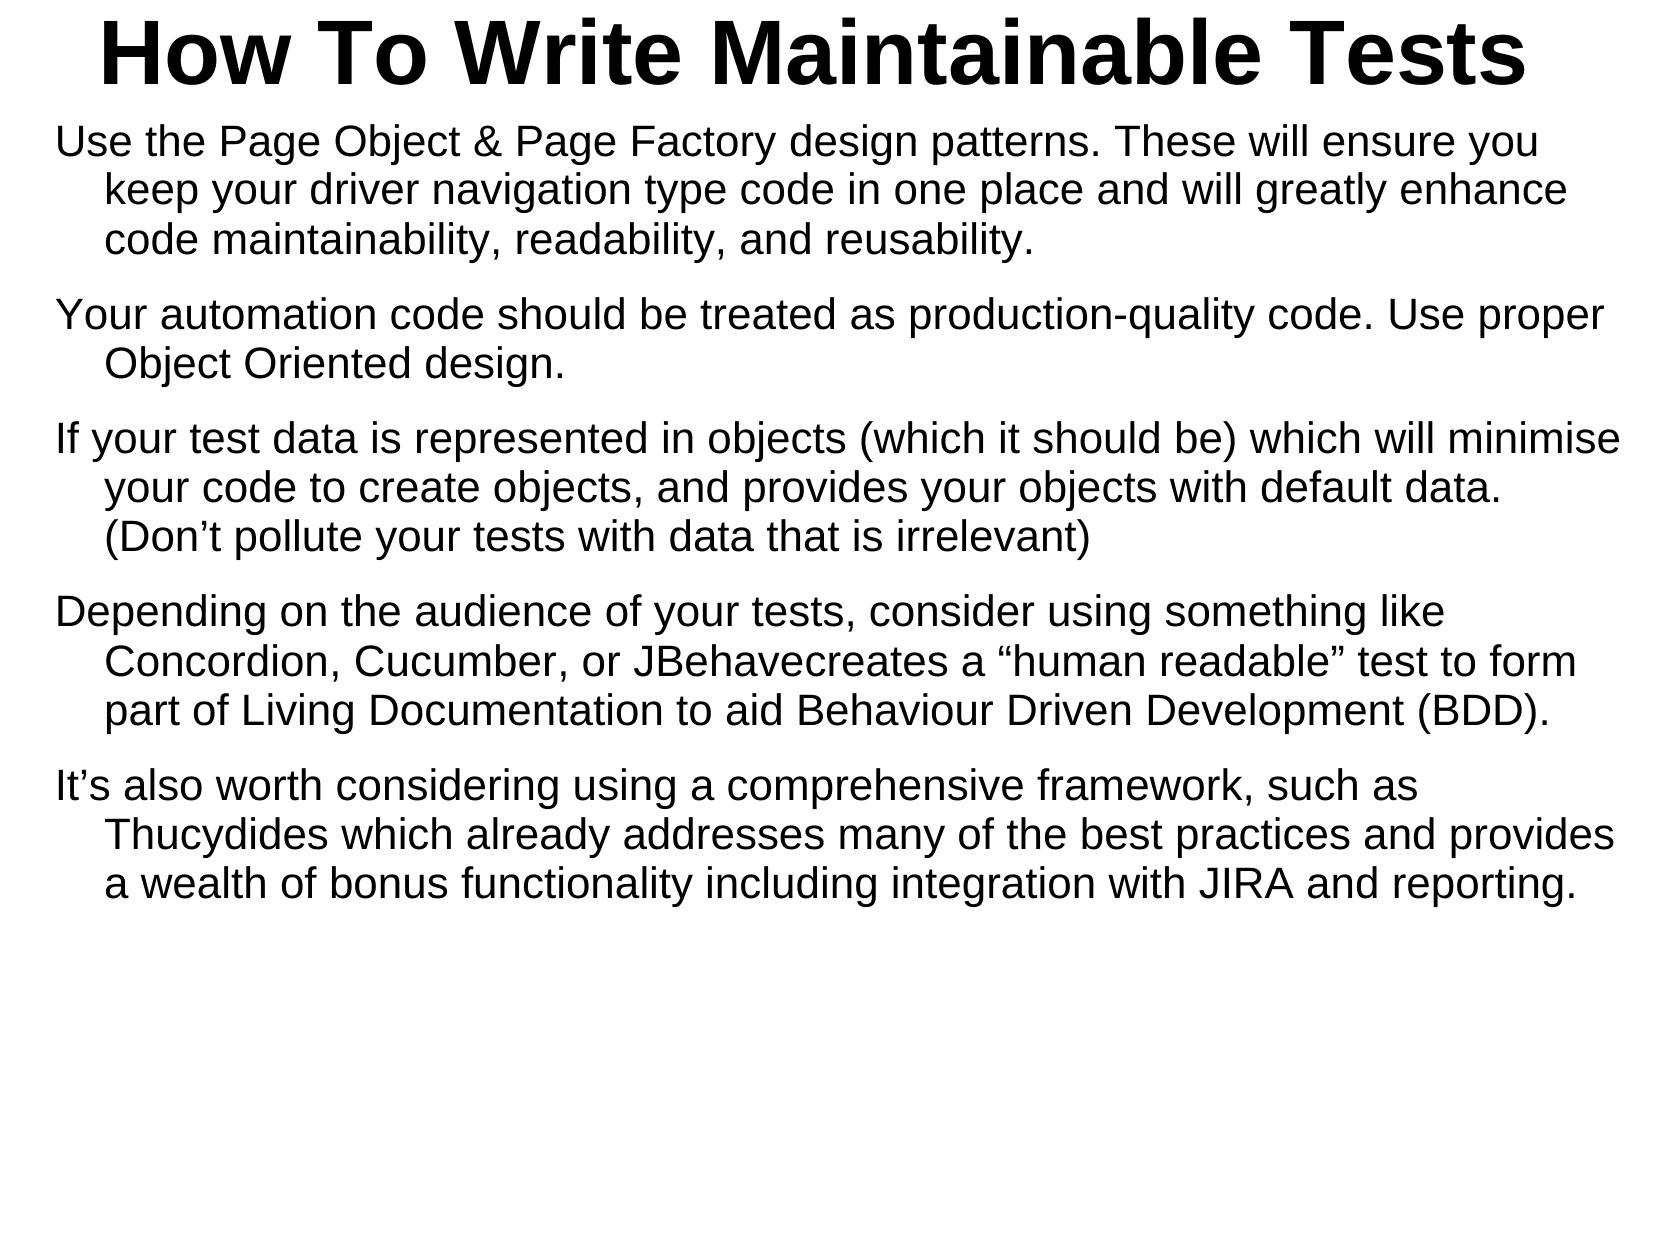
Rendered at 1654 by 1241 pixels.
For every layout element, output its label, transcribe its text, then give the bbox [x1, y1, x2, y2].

title How To Write Maintainable Tests [70, 3, 1559, 112]
list Use the Page Object & Page Factory design patterns. These will ensure you keep your driver navigation type code in one place and will greatly enhance code maintainability, readability, and reusability. Your automation code should be treated as production-quality code. Use proper Object Oriented design. If your test data is represented in objects (which it should be) which will minimise your code to create objects, and provides your objects with default data. (Don’t pollute your tests with data that is irrelevant) Depending on the audience of your tests, consider using something like Concordion, Cucumber, or JBehave creates a “human readable” test to form part of Living Documentation to aid Behaviour Driven Development (BDD). It’s also worth considering using a comprehensive framework, such as Thucydides which already addresses many of the best practices and provides a wealth of bonus functionality including integration with JIRA and reporting. [5, 112, 1631, 931]
